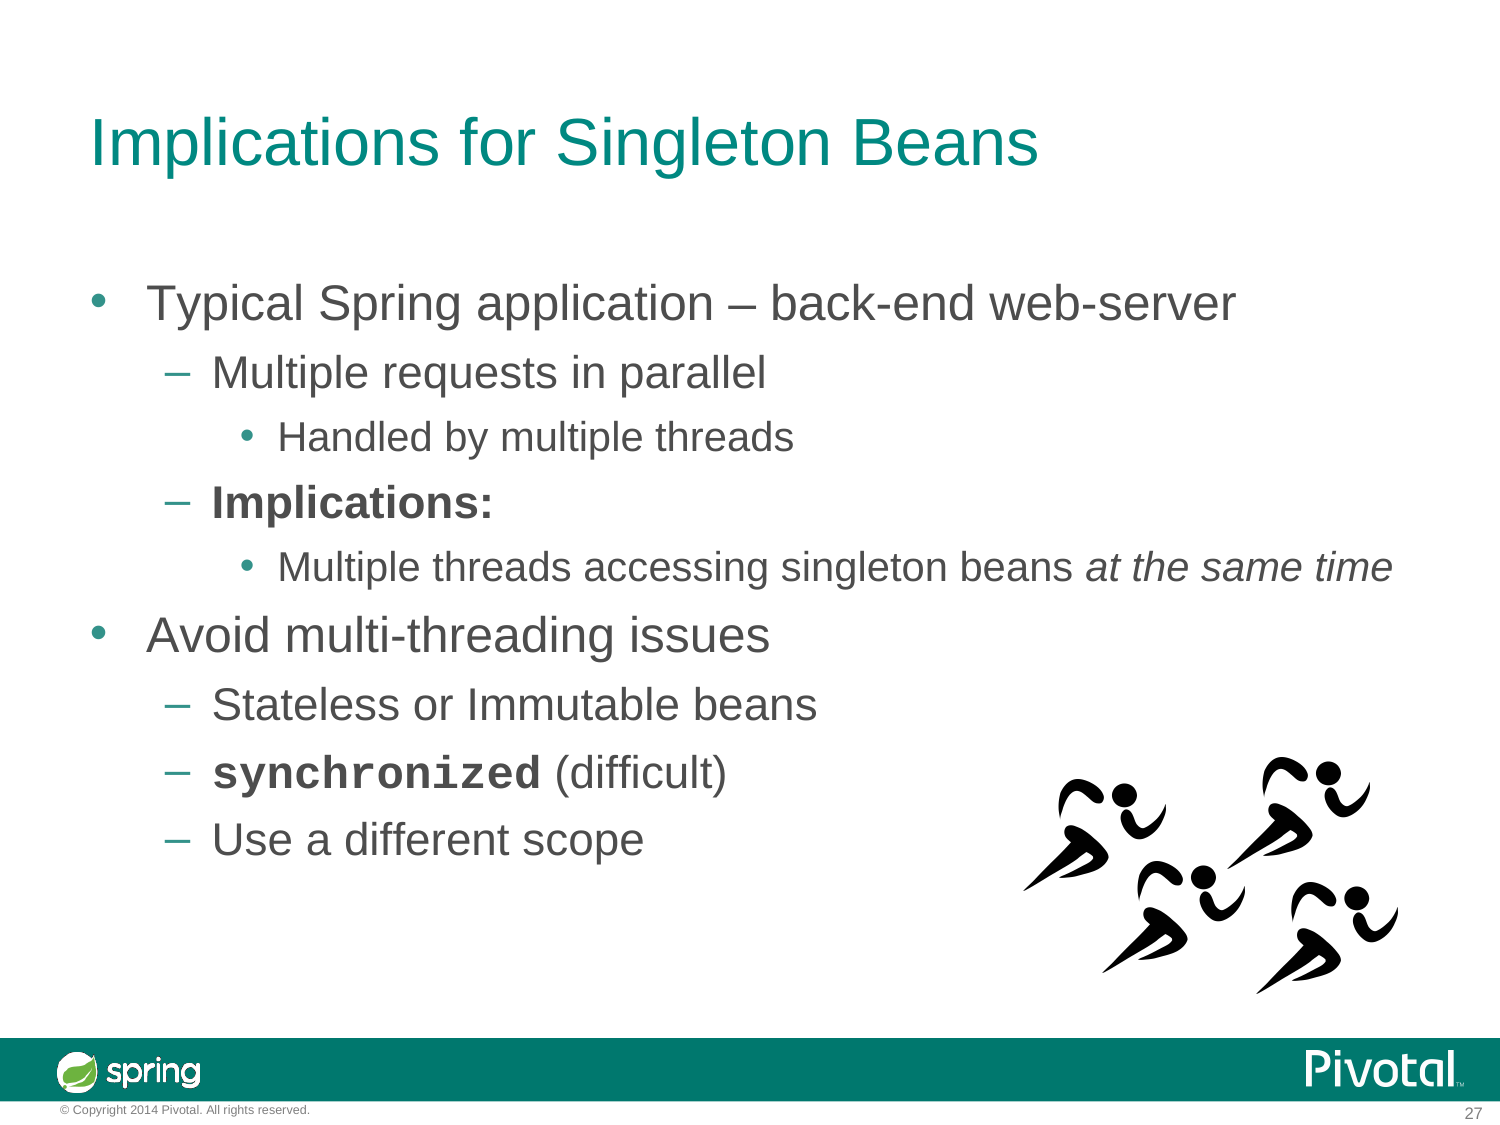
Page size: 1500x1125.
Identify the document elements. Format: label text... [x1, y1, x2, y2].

picture [1256, 882, 1398, 994]
picture [1023, 757, 1370, 973]
picture [32, 1041, 210, 1103]
list Typical Spring application – back-end web-server Multiple requests in parallel Handled by multiple threads Implications: Multiple threads accessing singleton beans at the same time Avoid multi-threading issues Stateless or Immutable beans synchronized (difficult) Use a different scope [75, 262, 1426, 1005]
title Implications for Singleton Beans [75, 45, 1426, 233]
picture [1306, 1050, 1464, 1087]
